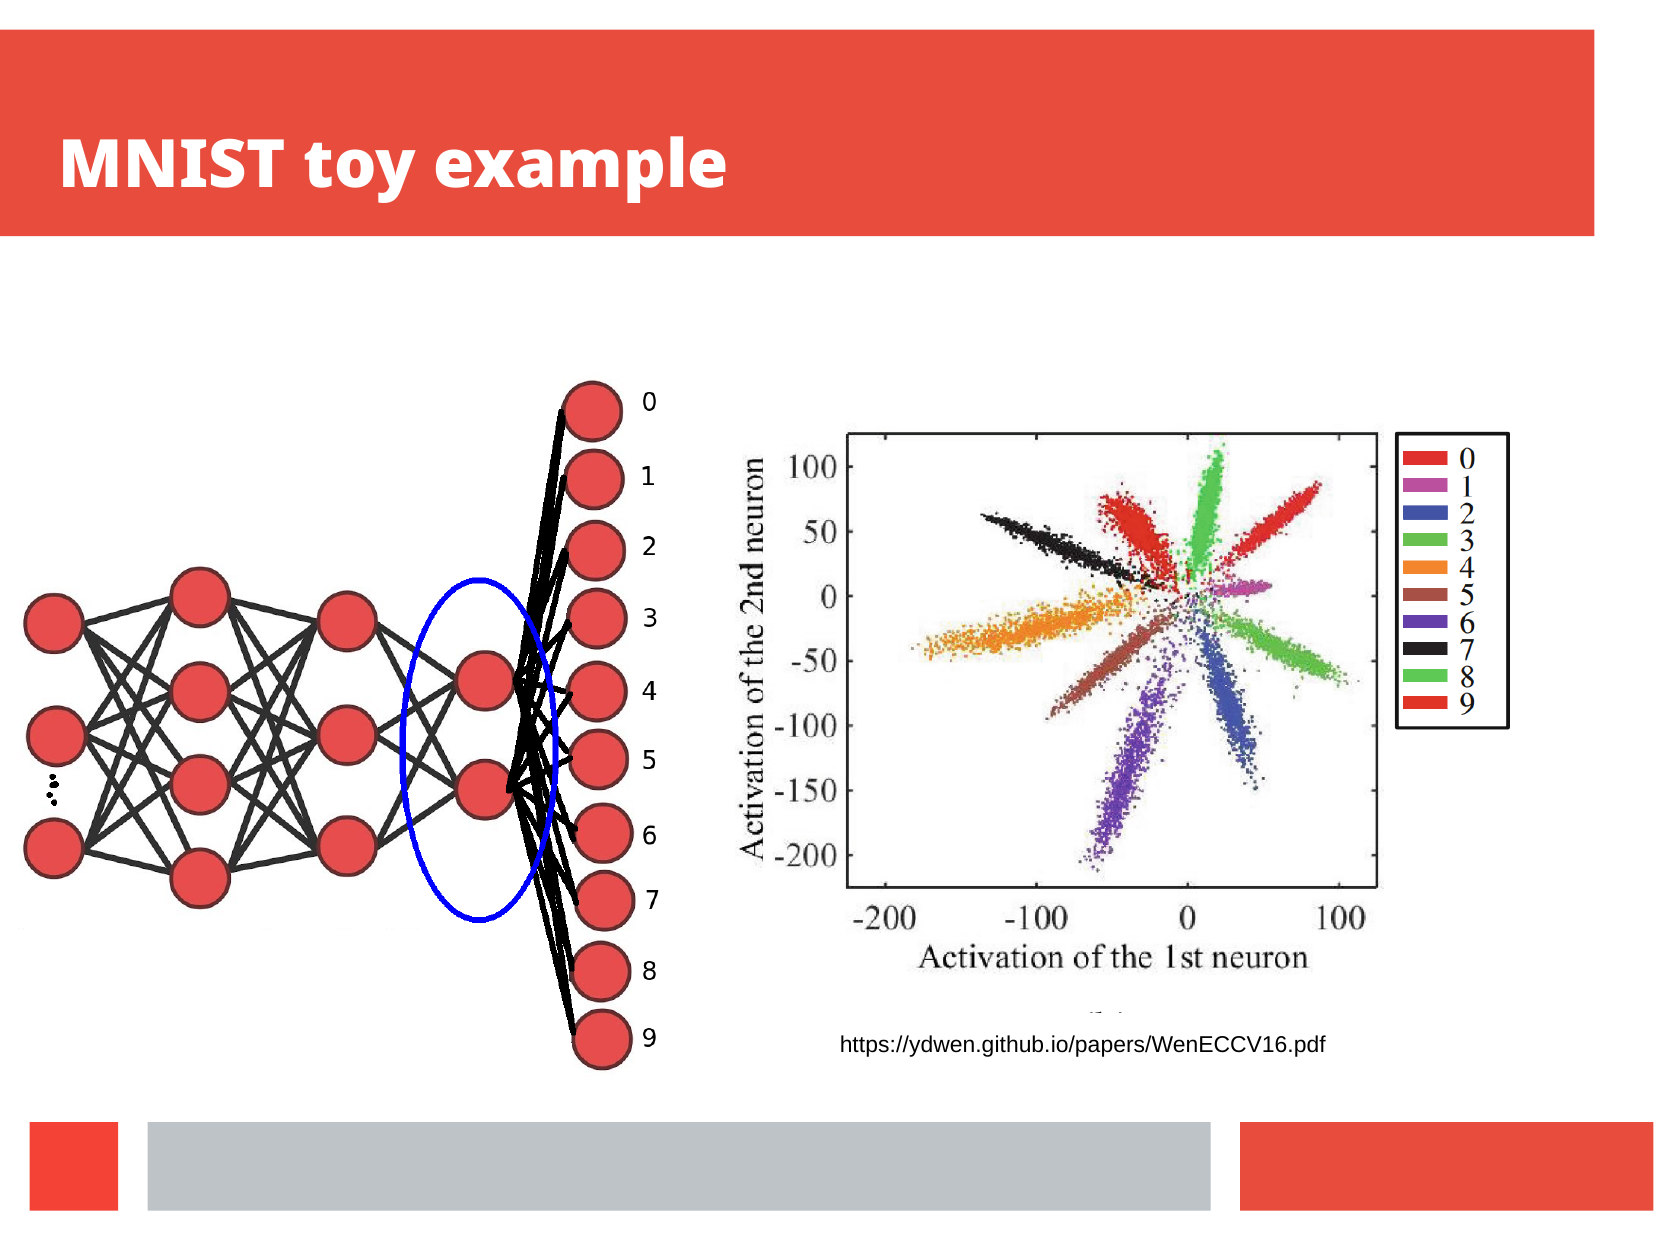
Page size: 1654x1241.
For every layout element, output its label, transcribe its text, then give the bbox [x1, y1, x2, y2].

picture [735, 404, 1547, 1013]
title MNIST toy example [59, 59, 1595, 207]
text_box https://ydwen.github.io/papers/WenECCV16.pdf [825, 1024, 1576, 1066]
picture [15, 364, 670, 1081]
